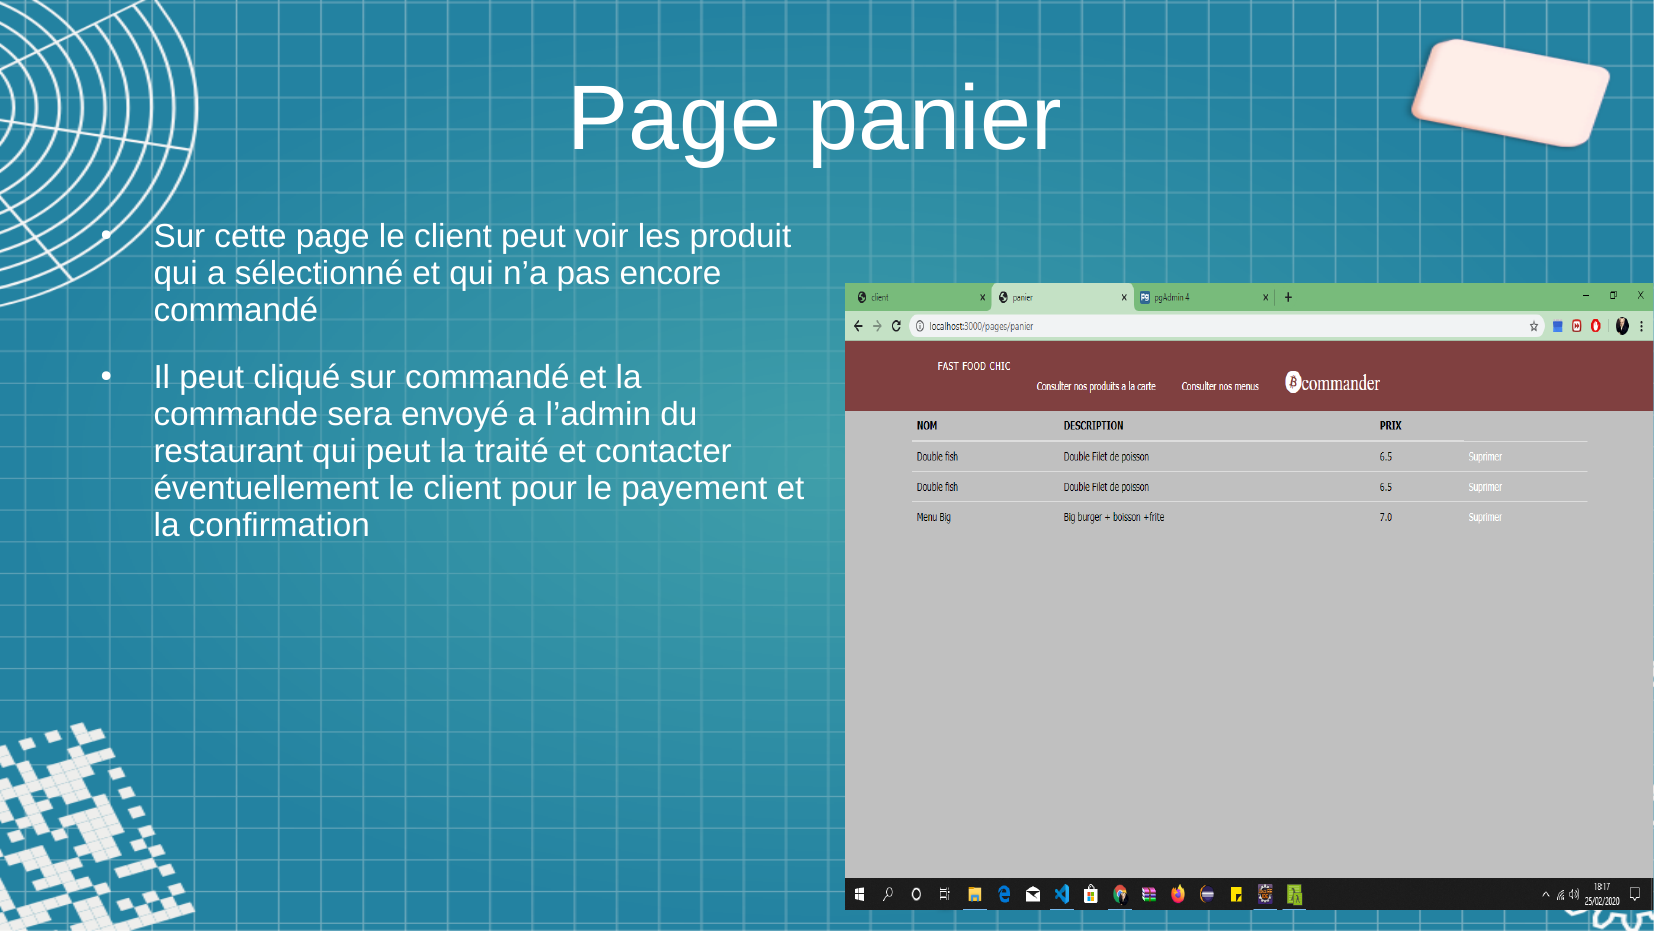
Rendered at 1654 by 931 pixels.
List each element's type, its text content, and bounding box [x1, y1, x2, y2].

list Sur cette page le client peut voir les produit qui a sélectionné et qui n’a pas encore commandé Il peut cliqué sur commandé et la commande sera envoyé a l’admin du restaurant qui peut la traité et contacter éventuellement le client pour le payement et la confirmation [82, 217, 809, 758]
picture [0, 0, 1654, 931]
title Page panier [70, 11, 1560, 225]
